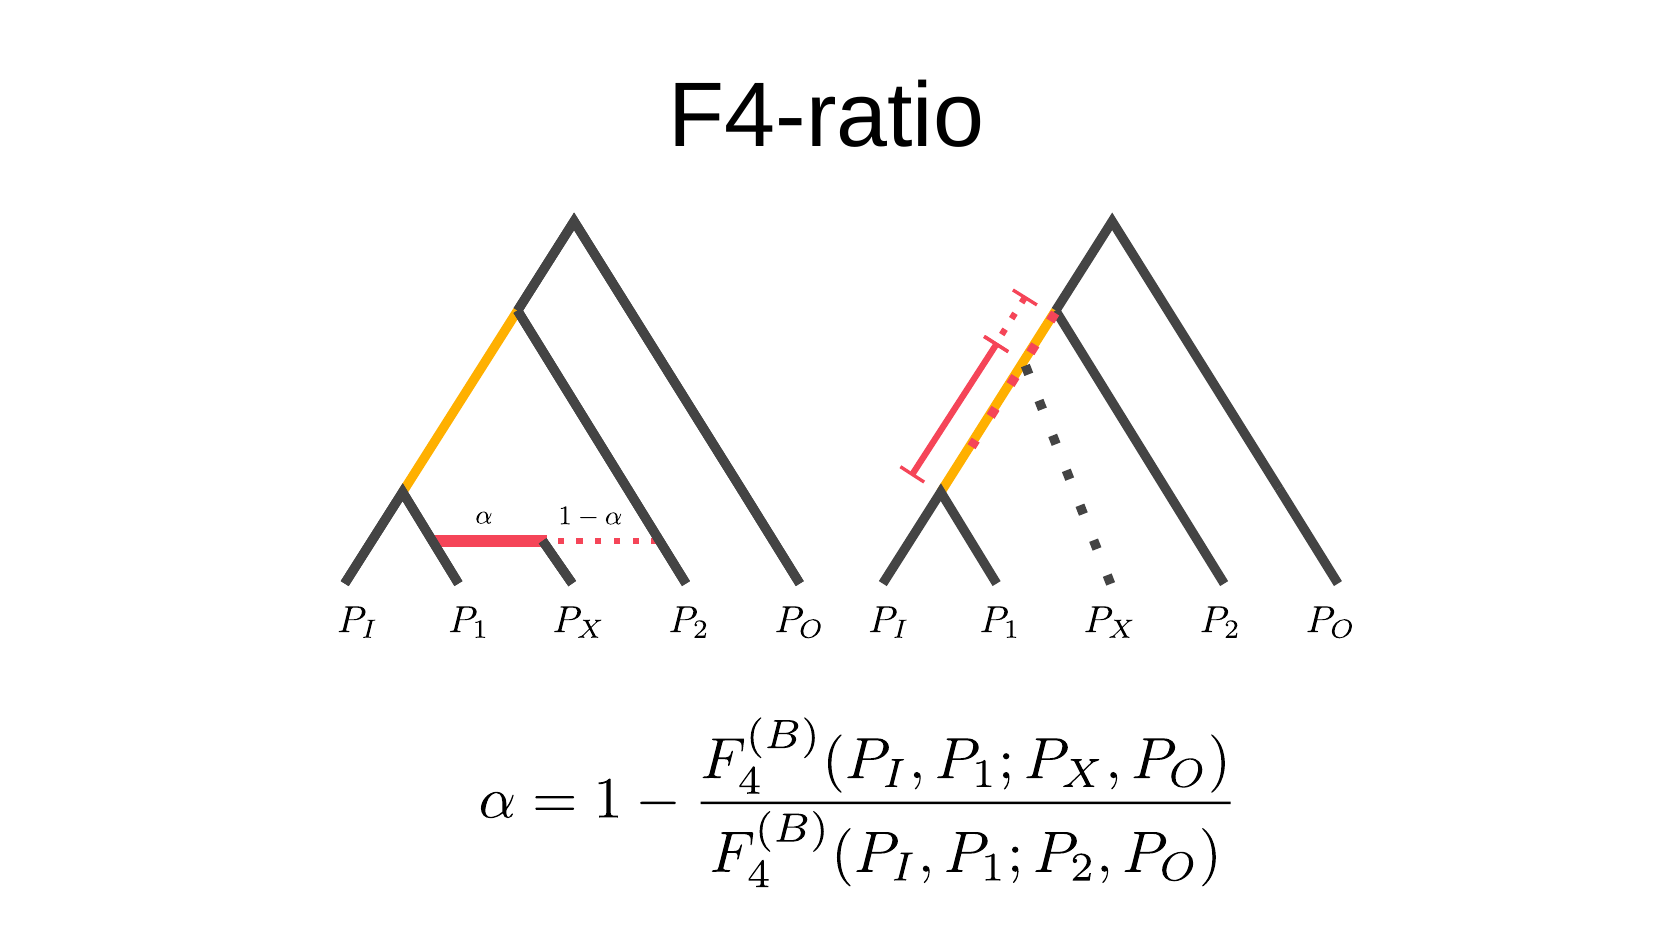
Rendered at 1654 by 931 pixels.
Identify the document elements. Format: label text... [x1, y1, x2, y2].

picture [337, 211, 1353, 640]
title F4-ratio [82, 37, 1571, 193]
text_box [480, 717, 1231, 888]
